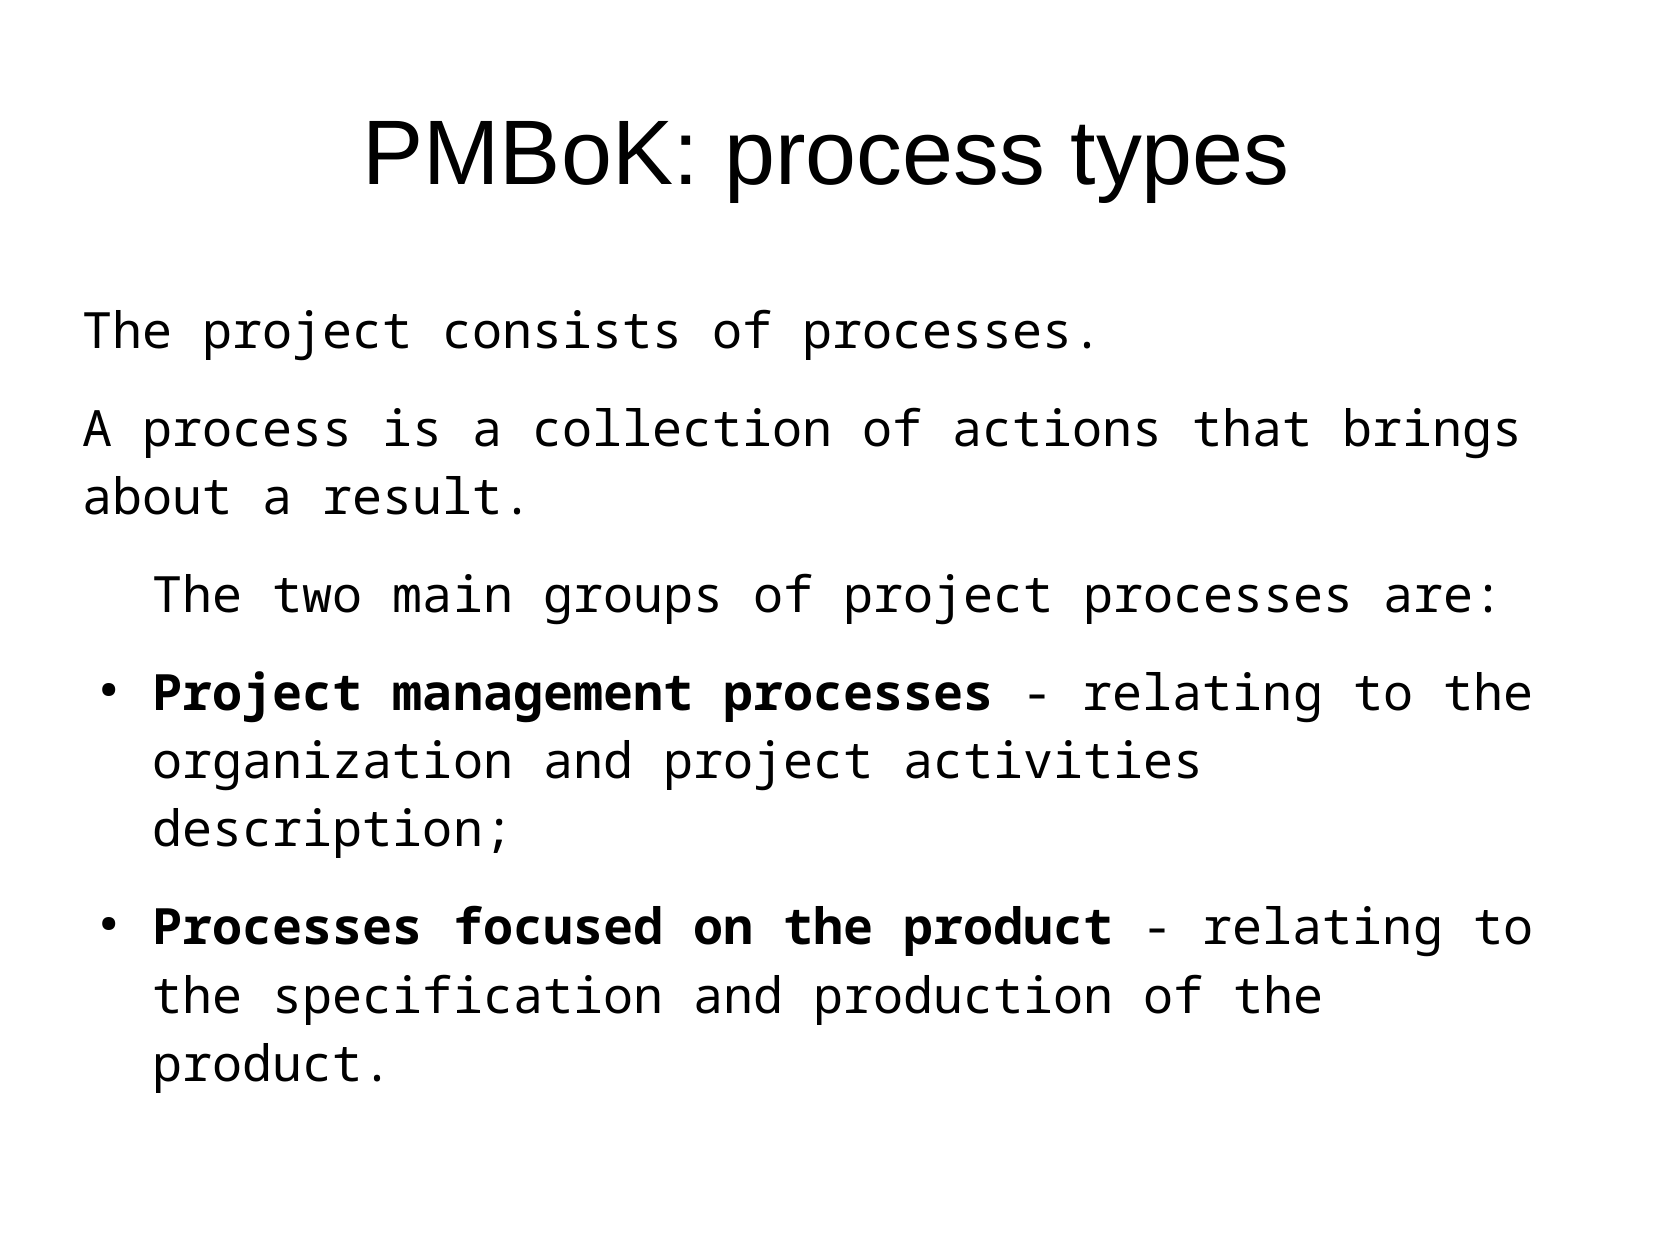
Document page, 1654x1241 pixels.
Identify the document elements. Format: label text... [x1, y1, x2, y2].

title PMBoK: process types [82, 49, 1571, 257]
list The project consists of processes. A process is a collection of actions that brings about a result. The two main groups of project processes are: Project management processes - relating to the organization and project activities description; Processes focused on the product - relating to the specification and production of the product. [82, 295, 1571, 1099]
